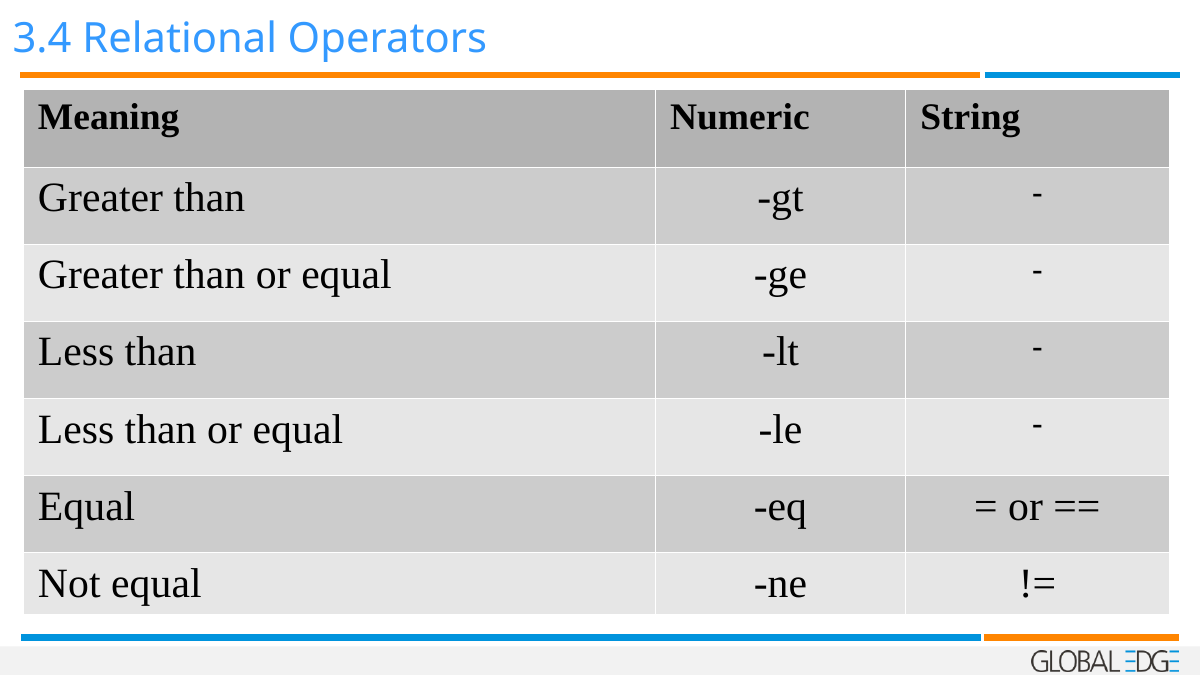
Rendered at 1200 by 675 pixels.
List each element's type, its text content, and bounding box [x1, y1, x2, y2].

table_header String [906, 90, 1169, 167]
table_cell - [906, 245, 1169, 321]
table_cell != [906, 553, 1169, 614]
table_cell - [906, 399, 1169, 475]
table_cell Greater than [24, 168, 655, 244]
table_cell -ne [656, 553, 905, 614]
table_cell Equal [24, 476, 655, 552]
table_cell -gt [656, 168, 905, 244]
table_cell Less than [24, 322, 655, 398]
table_cell -lt [656, 322, 905, 398]
table_cell = or == [906, 476, 1169, 552]
table_cell Greater than or equal [24, 245, 655, 321]
table_header Numeric [656, 90, 905, 167]
picture [1031, 650, 1179, 672]
table_cell - [906, 168, 1169, 244]
table_cell Less than or equal [24, 399, 655, 475]
table_cell - [906, 322, 1169, 398]
table_cell -ge [656, 245, 905, 321]
table_cell -eq [656, 476, 905, 552]
table_cell -le [656, 399, 905, 475]
table_header Meaning [24, 90, 655, 167]
title 3.4 Relational Operators [12, 9, 1088, 63]
table_cell Not equal [24, 553, 655, 614]
